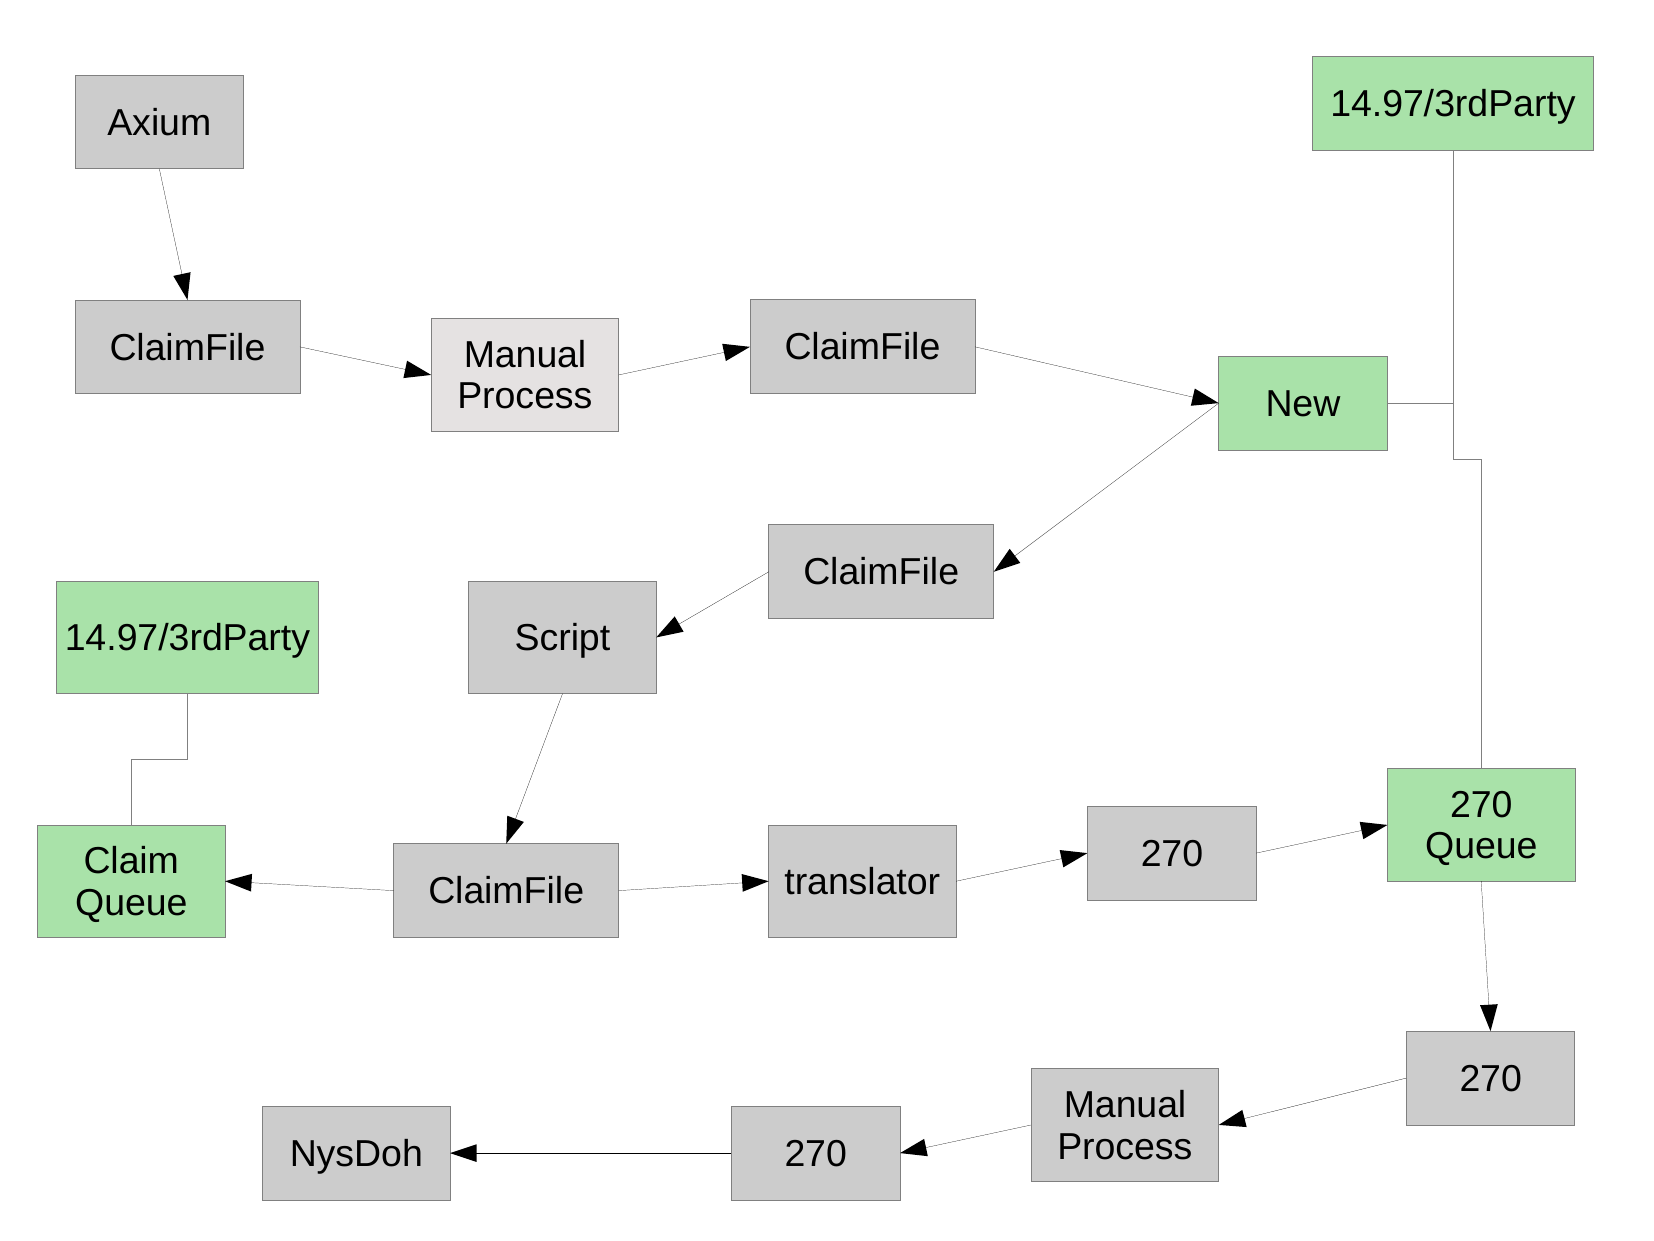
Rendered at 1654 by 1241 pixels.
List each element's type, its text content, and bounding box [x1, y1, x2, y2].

text_box 270 [1087, 806, 1257, 901]
text_box New [1218, 356, 1388, 451]
text_box ClaimFile [768, 524, 994, 619]
text_box Manual Process [431, 318, 619, 432]
text_box 270 [1406, 1031, 1575, 1126]
text_box 14.97/3rdParty [1312, 56, 1594, 151]
text_box 270 Queue [1387, 768, 1576, 882]
text_box Script [468, 581, 657, 694]
text_box ClaimFile [750, 299, 976, 394]
text_box 270 [731, 1106, 901, 1201]
text_box Claim Queue [37, 825, 226, 938]
text_box translator [768, 825, 957, 938]
text_box NysDoh [262, 1106, 451, 1201]
text_box ClaimFile [75, 300, 301, 394]
text_box Axium [75, 75, 244, 169]
text_box 14.97/3rdParty [56, 581, 319, 694]
text_box Manual Process [1031, 1068, 1219, 1182]
text_box ClaimFile [393, 843, 619, 938]
